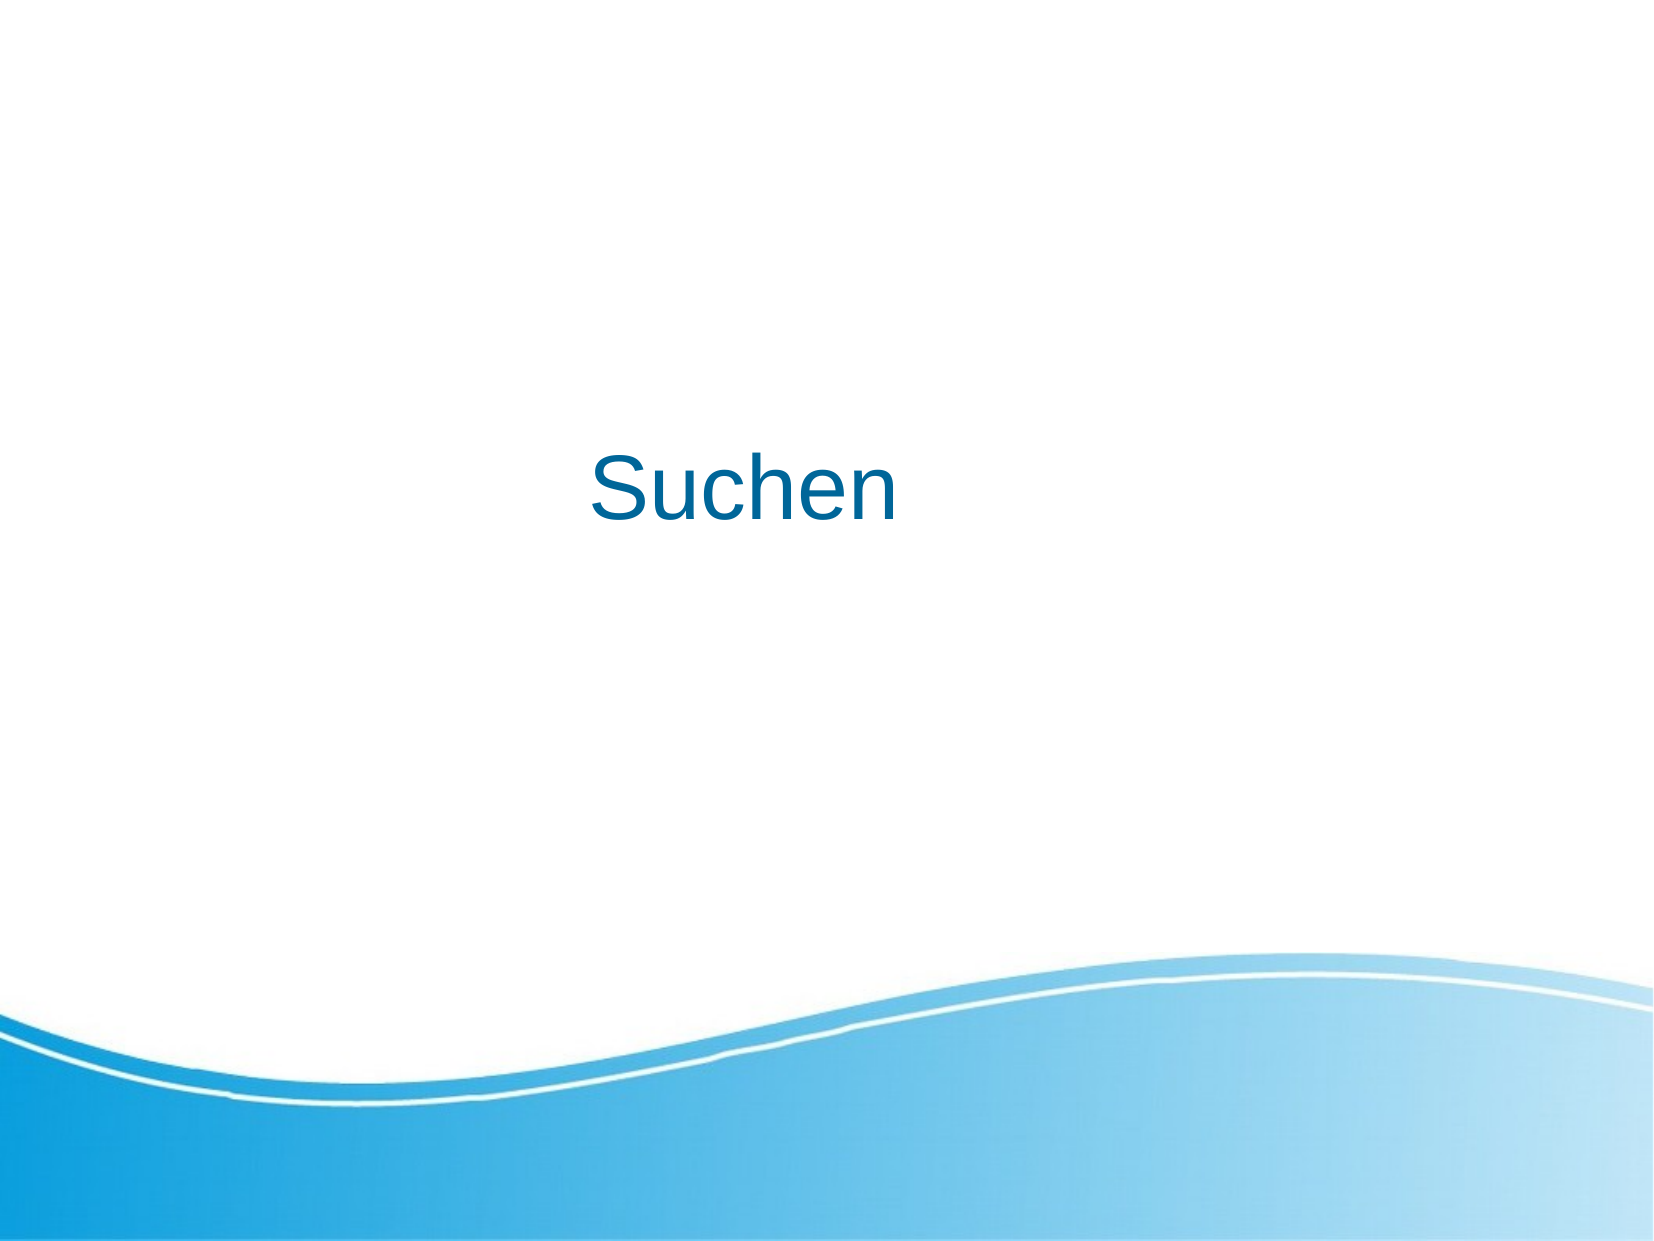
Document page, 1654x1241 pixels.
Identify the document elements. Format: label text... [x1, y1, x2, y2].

picture [0, 952, 1654, 1241]
title Suchen [0, 384, 1489, 592]
